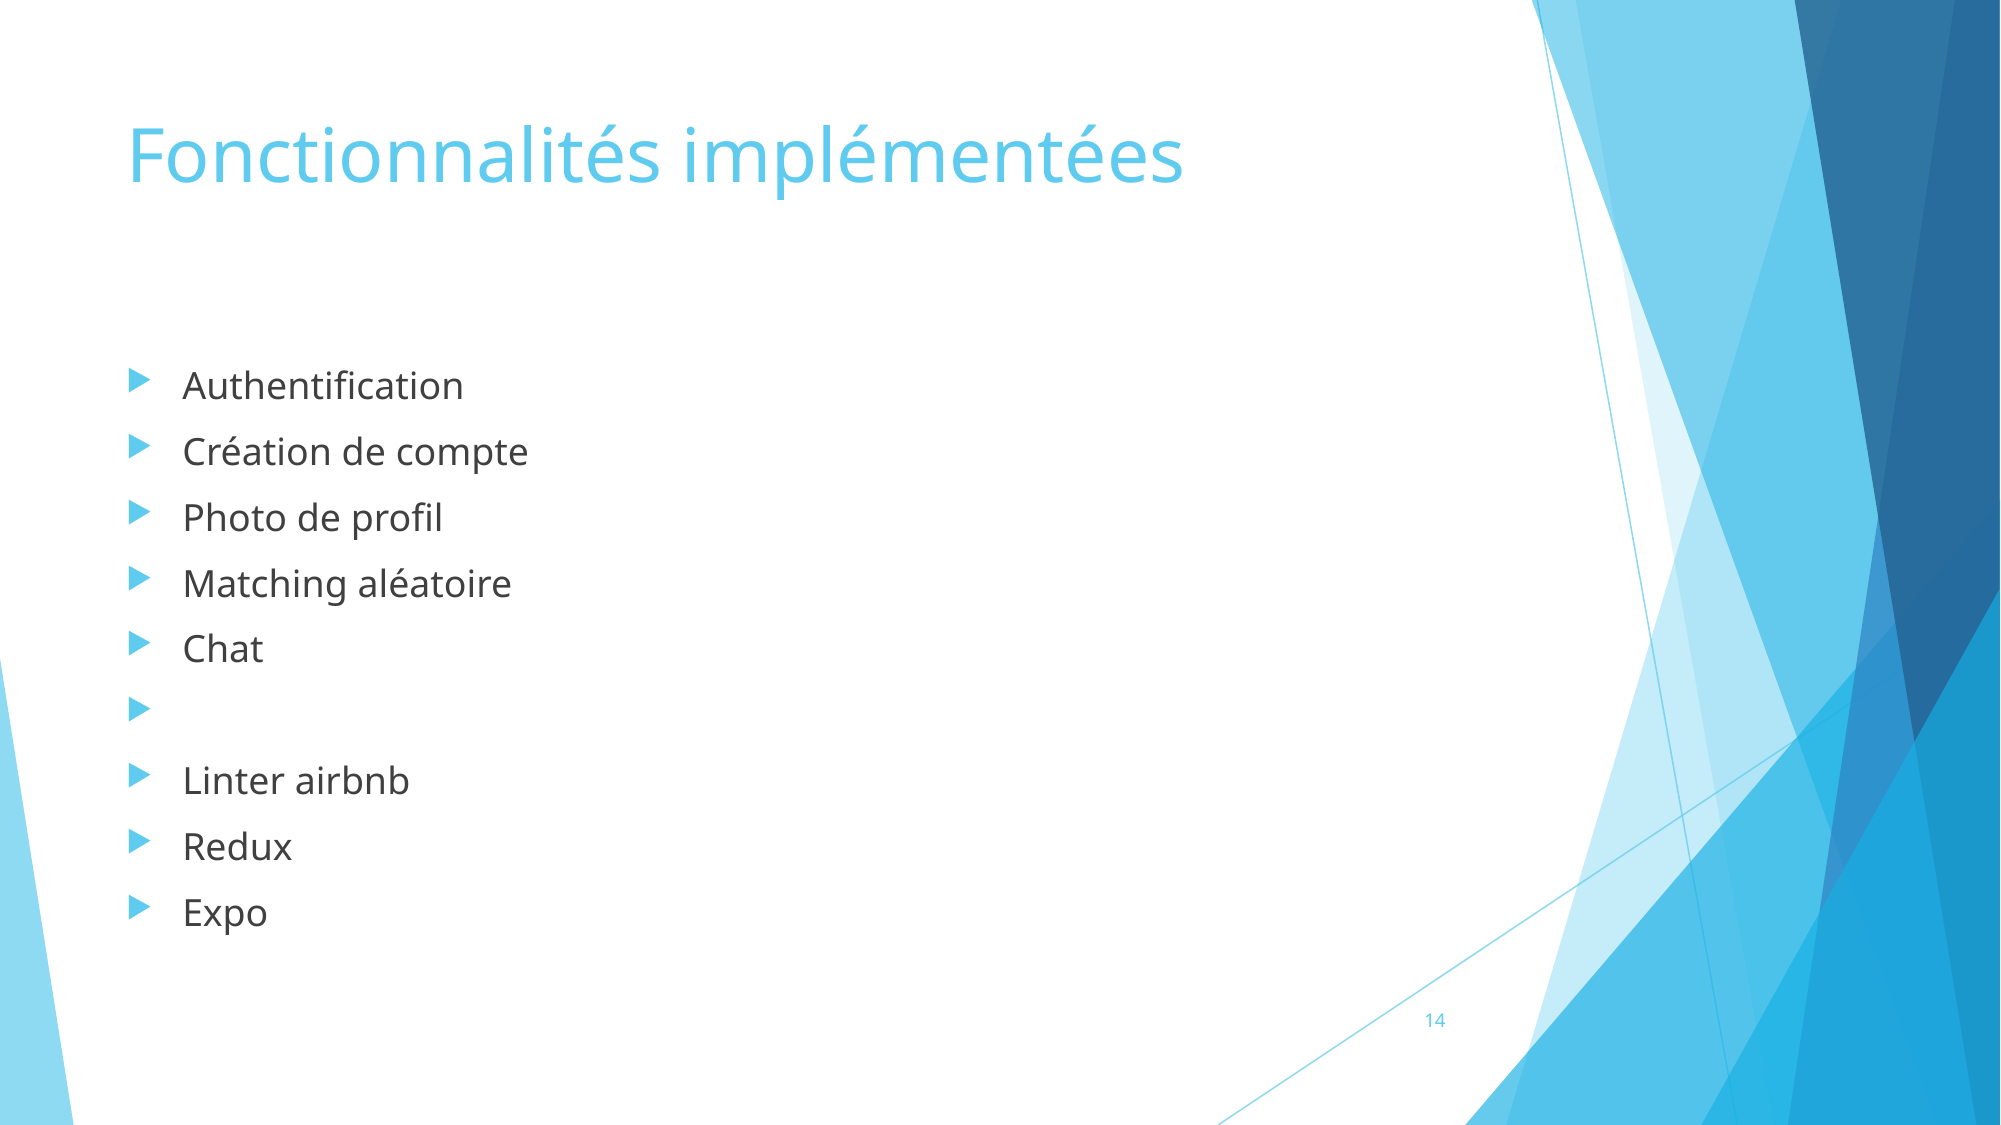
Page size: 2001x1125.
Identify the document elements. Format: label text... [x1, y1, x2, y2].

list Authentification Création de compte Photo de profil Matching aléatoire Chat Linter airbnb Redux Expo [111, 354, 1522, 992]
title Fonctionnalités implémentées [111, 99, 1522, 317]
text_box ‹#› [1409, 991, 1522, 1051]
